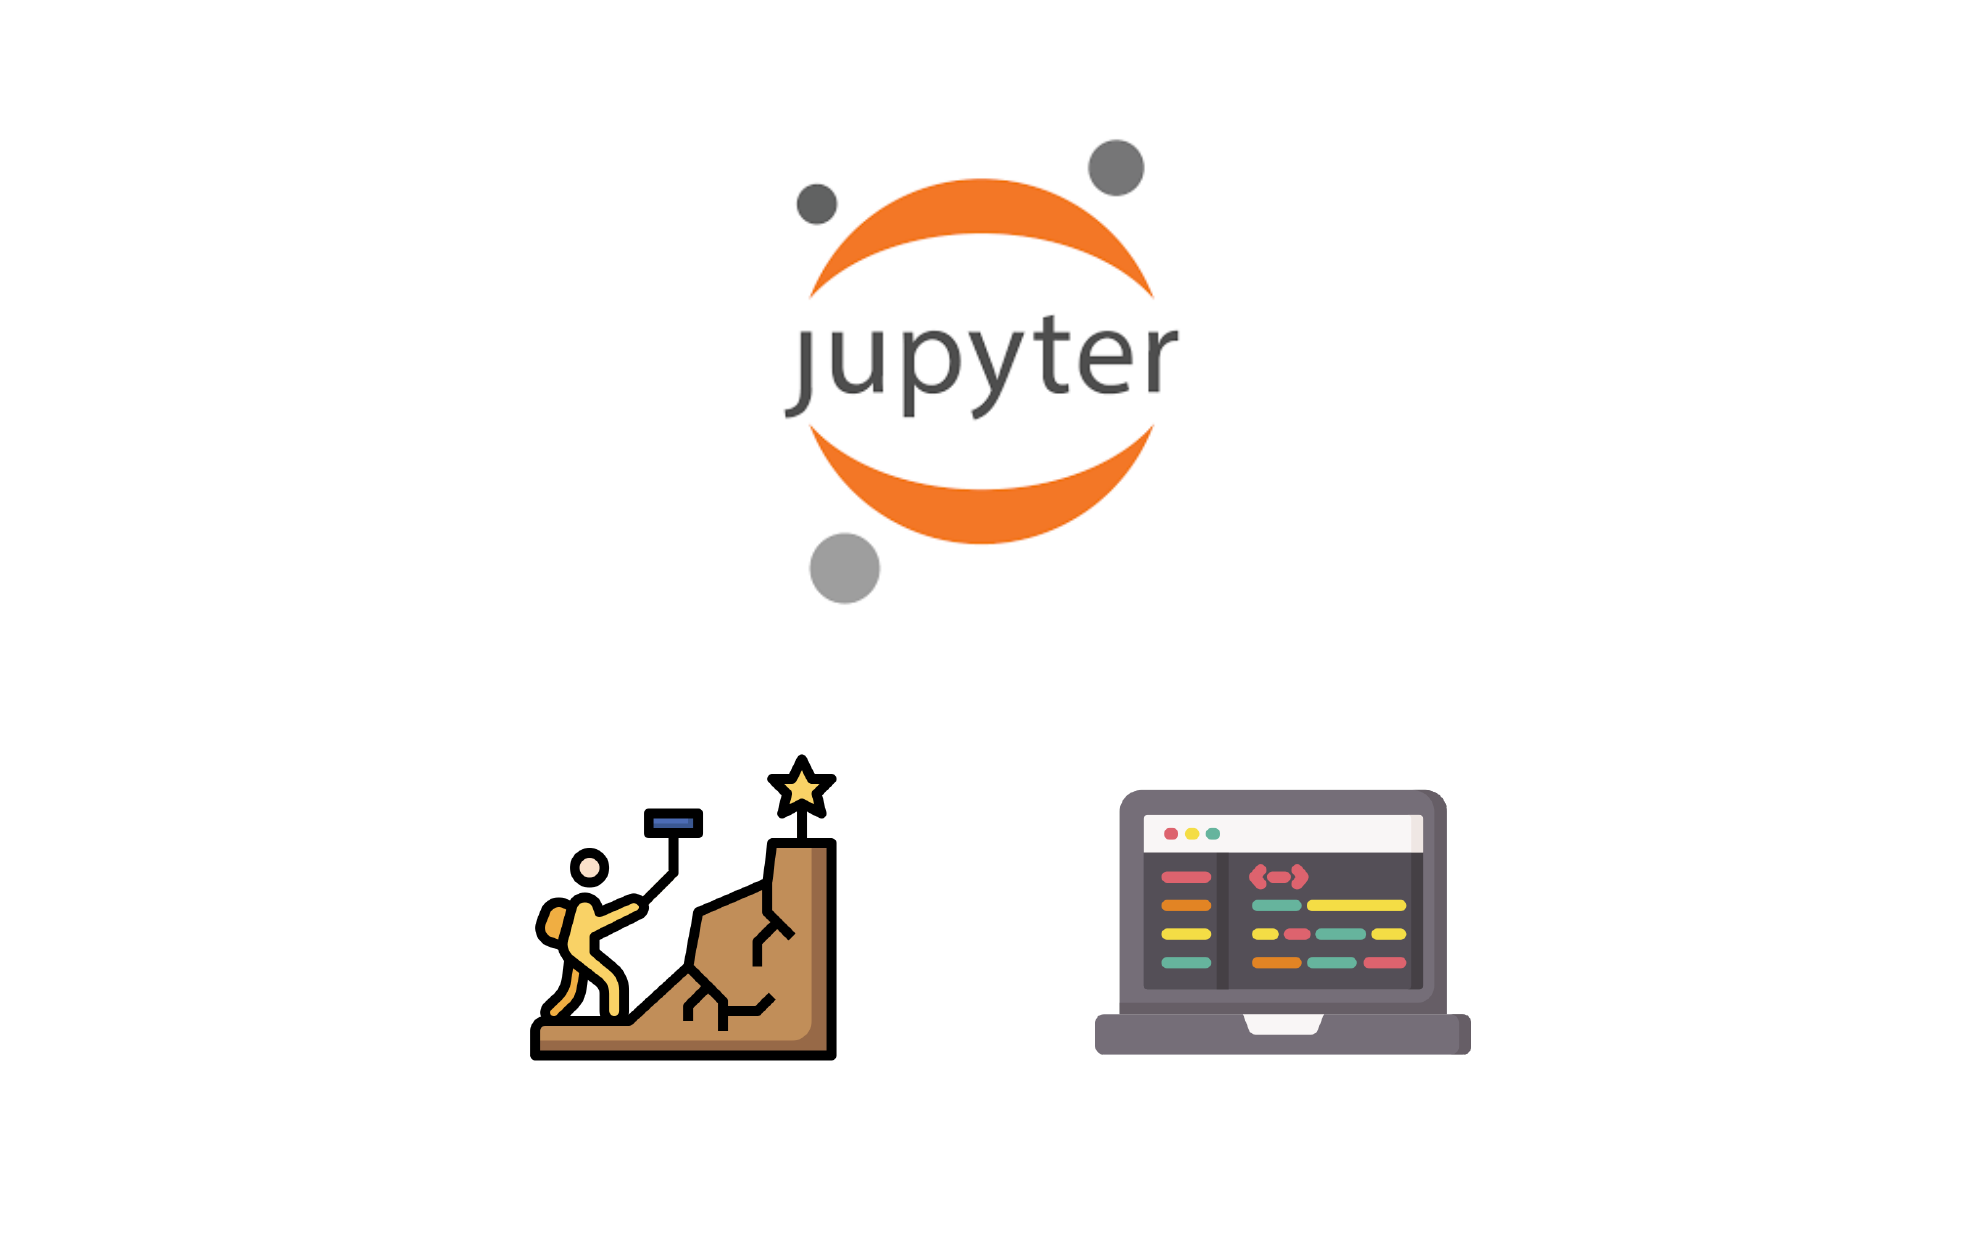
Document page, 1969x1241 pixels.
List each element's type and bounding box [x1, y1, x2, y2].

picture [780, 134, 1186, 607]
picture [1095, 734, 1471, 1111]
picture [525, 749, 841, 1066]
